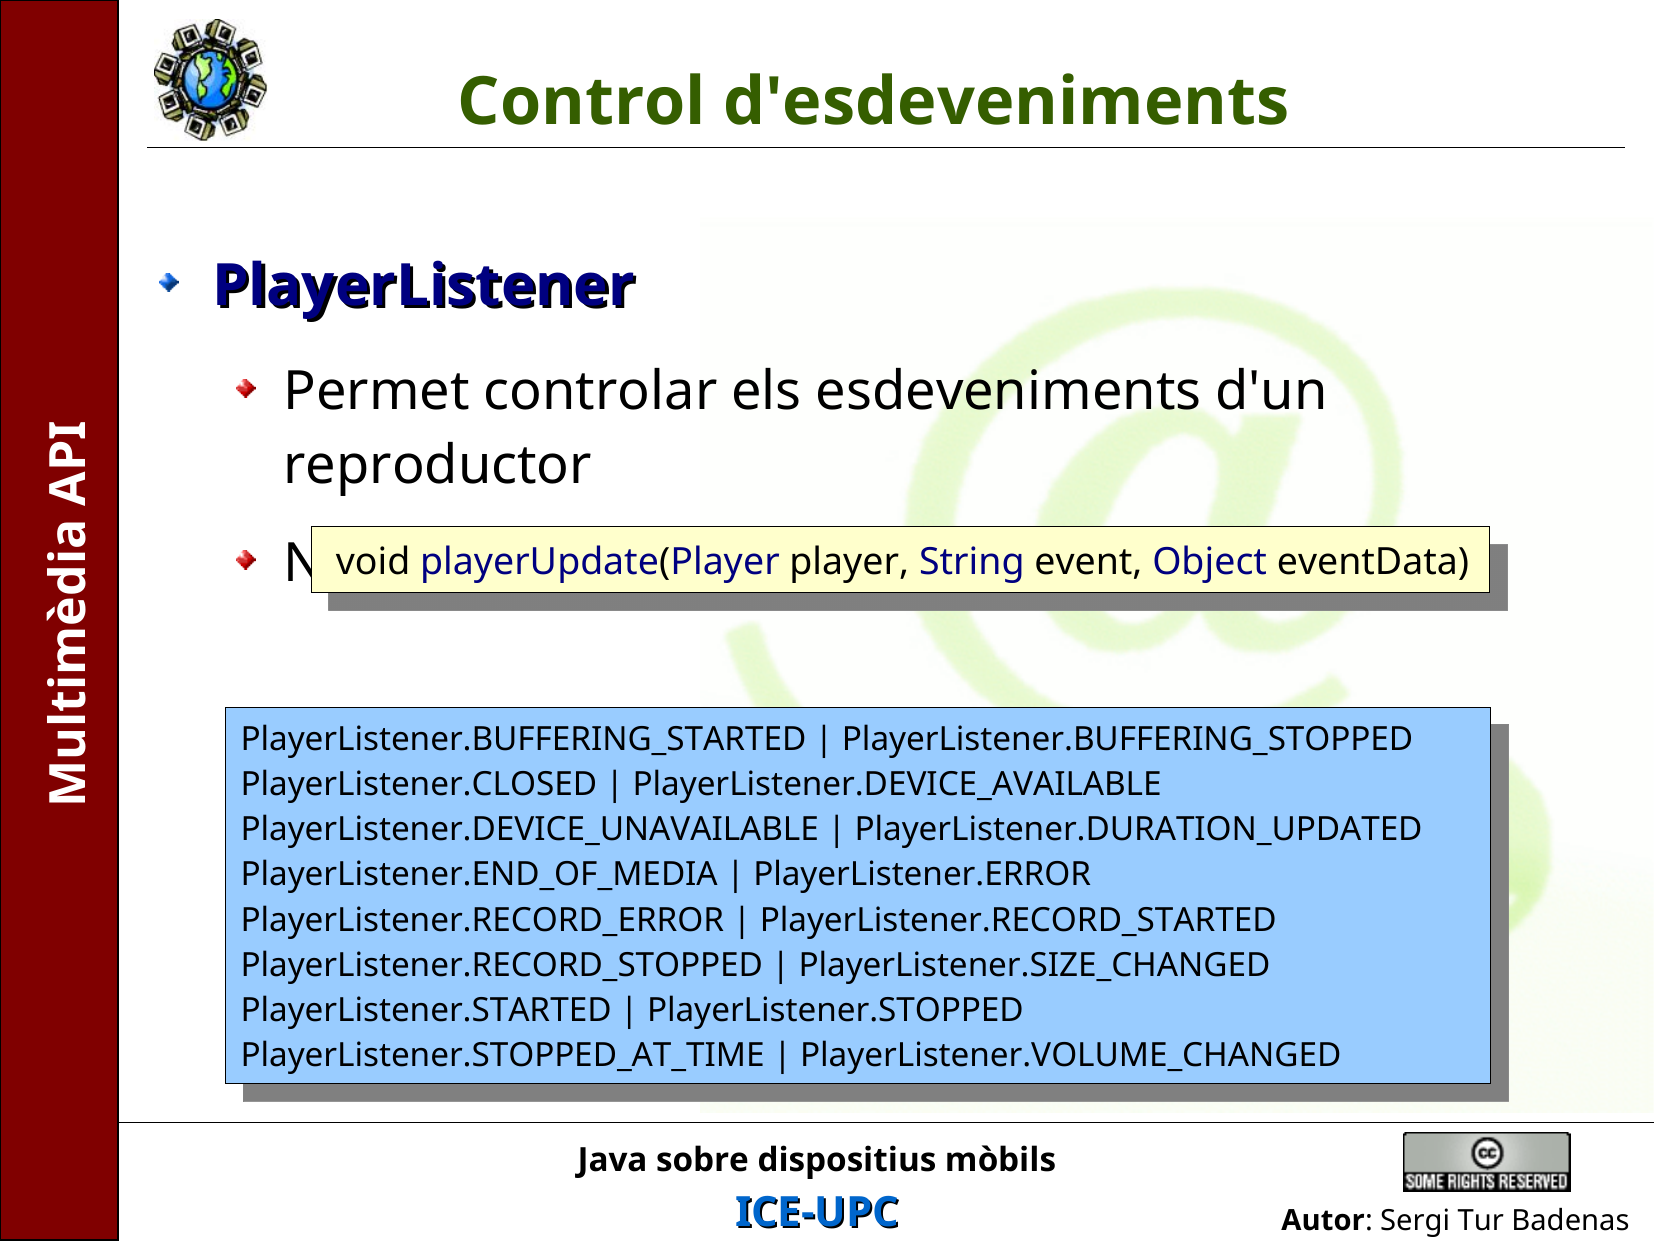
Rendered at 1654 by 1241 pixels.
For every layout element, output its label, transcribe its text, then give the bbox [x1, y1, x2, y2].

title Control d'esdeveniments [129, 56, 1619, 141]
picture [1403, 1132, 1571, 1192]
list PlayerListener Permet controlar els esdeveniments d'un reproductor Només conté un mètode: Esdeveniments [141, 242, 1630, 1078]
picture [700, 217, 1654, 1113]
picture [154, 19, 268, 56]
text_box void playerUpdate(Player player, String event, Object eventData) [311, 526, 1490, 587]
text_box PlayerListener.BUFFERING_STARTED | PlayerListener.BUFFERING_STOPPED PlayerListener.CLOSED | PlayerListener.DEVICE_AVAILABLE PlayerListener.DEVICE_UNAVAILABLE | PlayerListener.DURATION_UPDATED PlayerListener.END_OF_MEDIA | PlayerListener.ERROR PlayerListener.RECORD_ERROR | PlayerListener.RECORD_STARTED PlayerListener.RECORD_STOPPED | PlayerListener.SIZE_CHANGED PlayerListener.STARTED | PlayerListener.STOPPED PlayerListener.STOPPED_AT_TIME | PlayerListener.VOLUME_CHANGED [225, 707, 1491, 1042]
